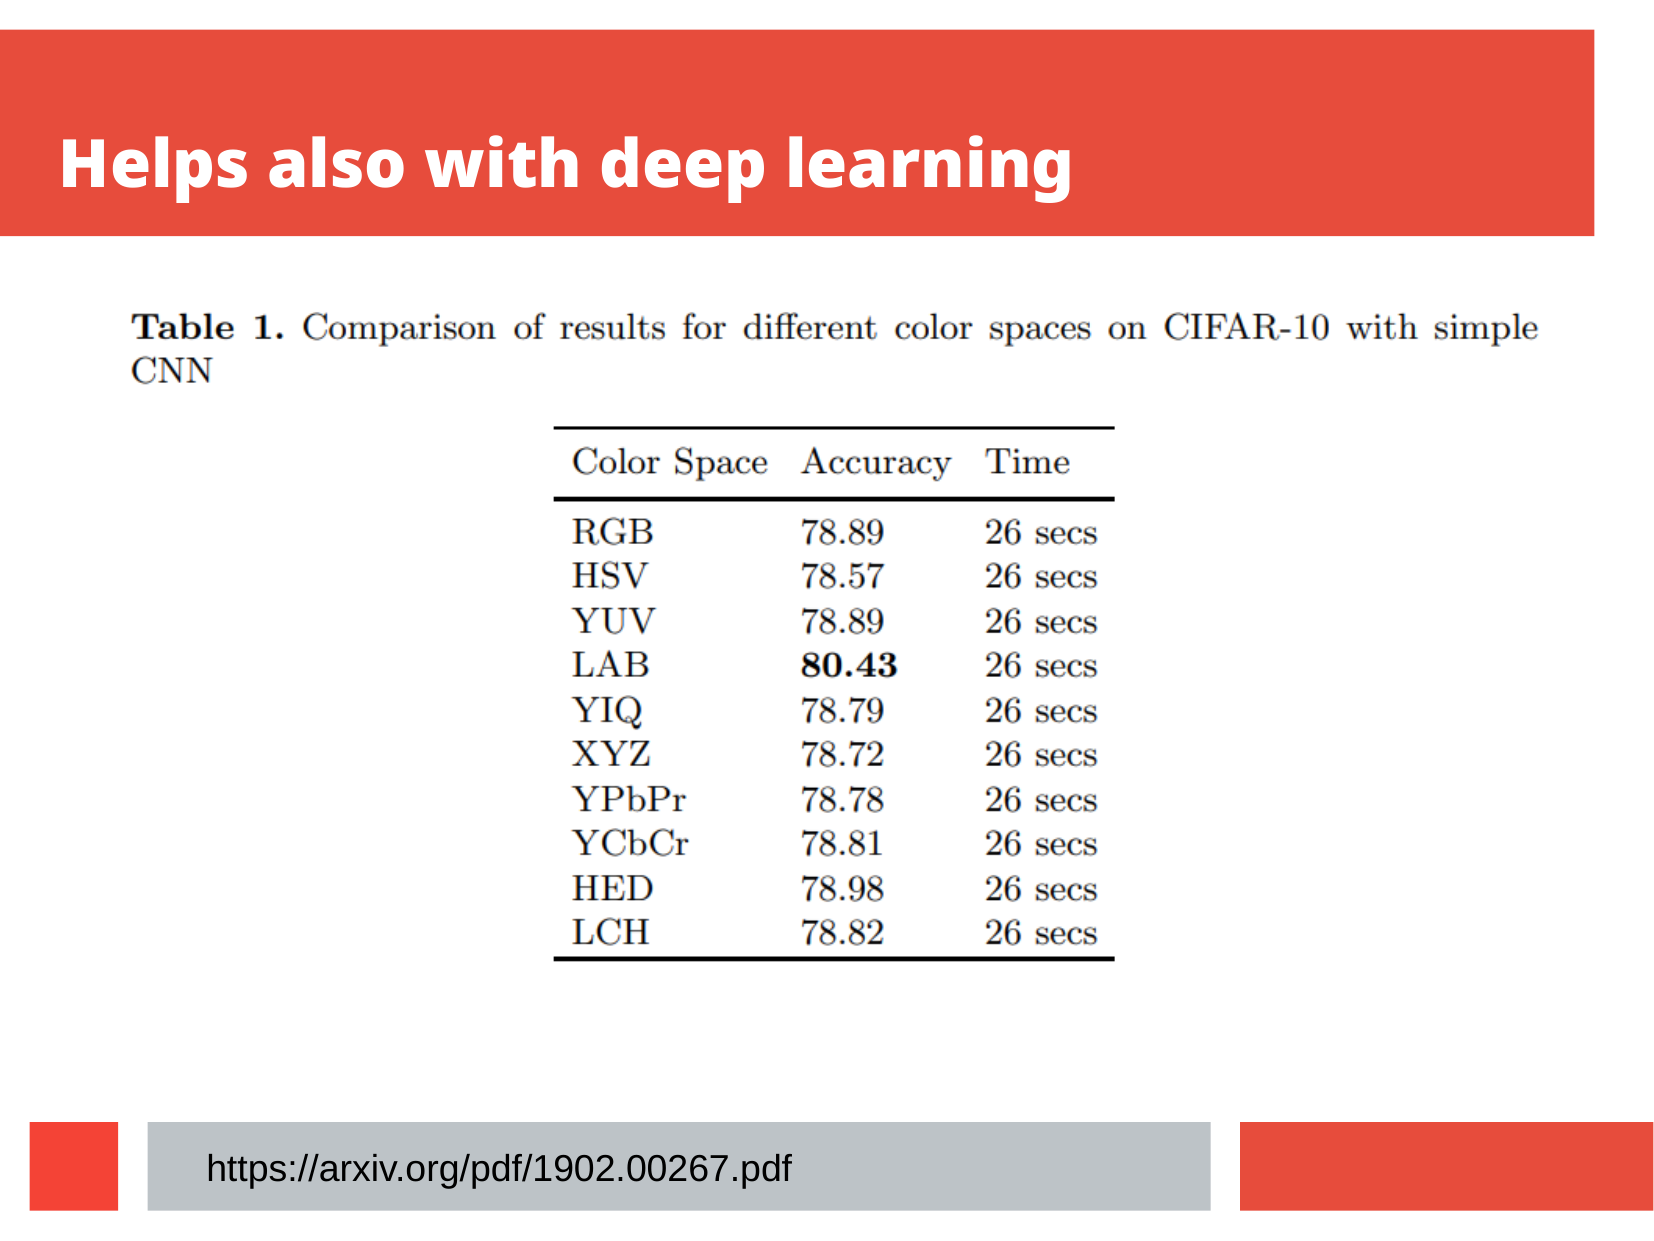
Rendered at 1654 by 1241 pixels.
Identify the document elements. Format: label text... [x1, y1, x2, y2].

text_box https://arxiv.org/pdf/1902.00267.pdf [191, 1139, 1287, 1197]
title Helps also with deep learning [59, 59, 1595, 207]
picture [54, 300, 1565, 1036]
